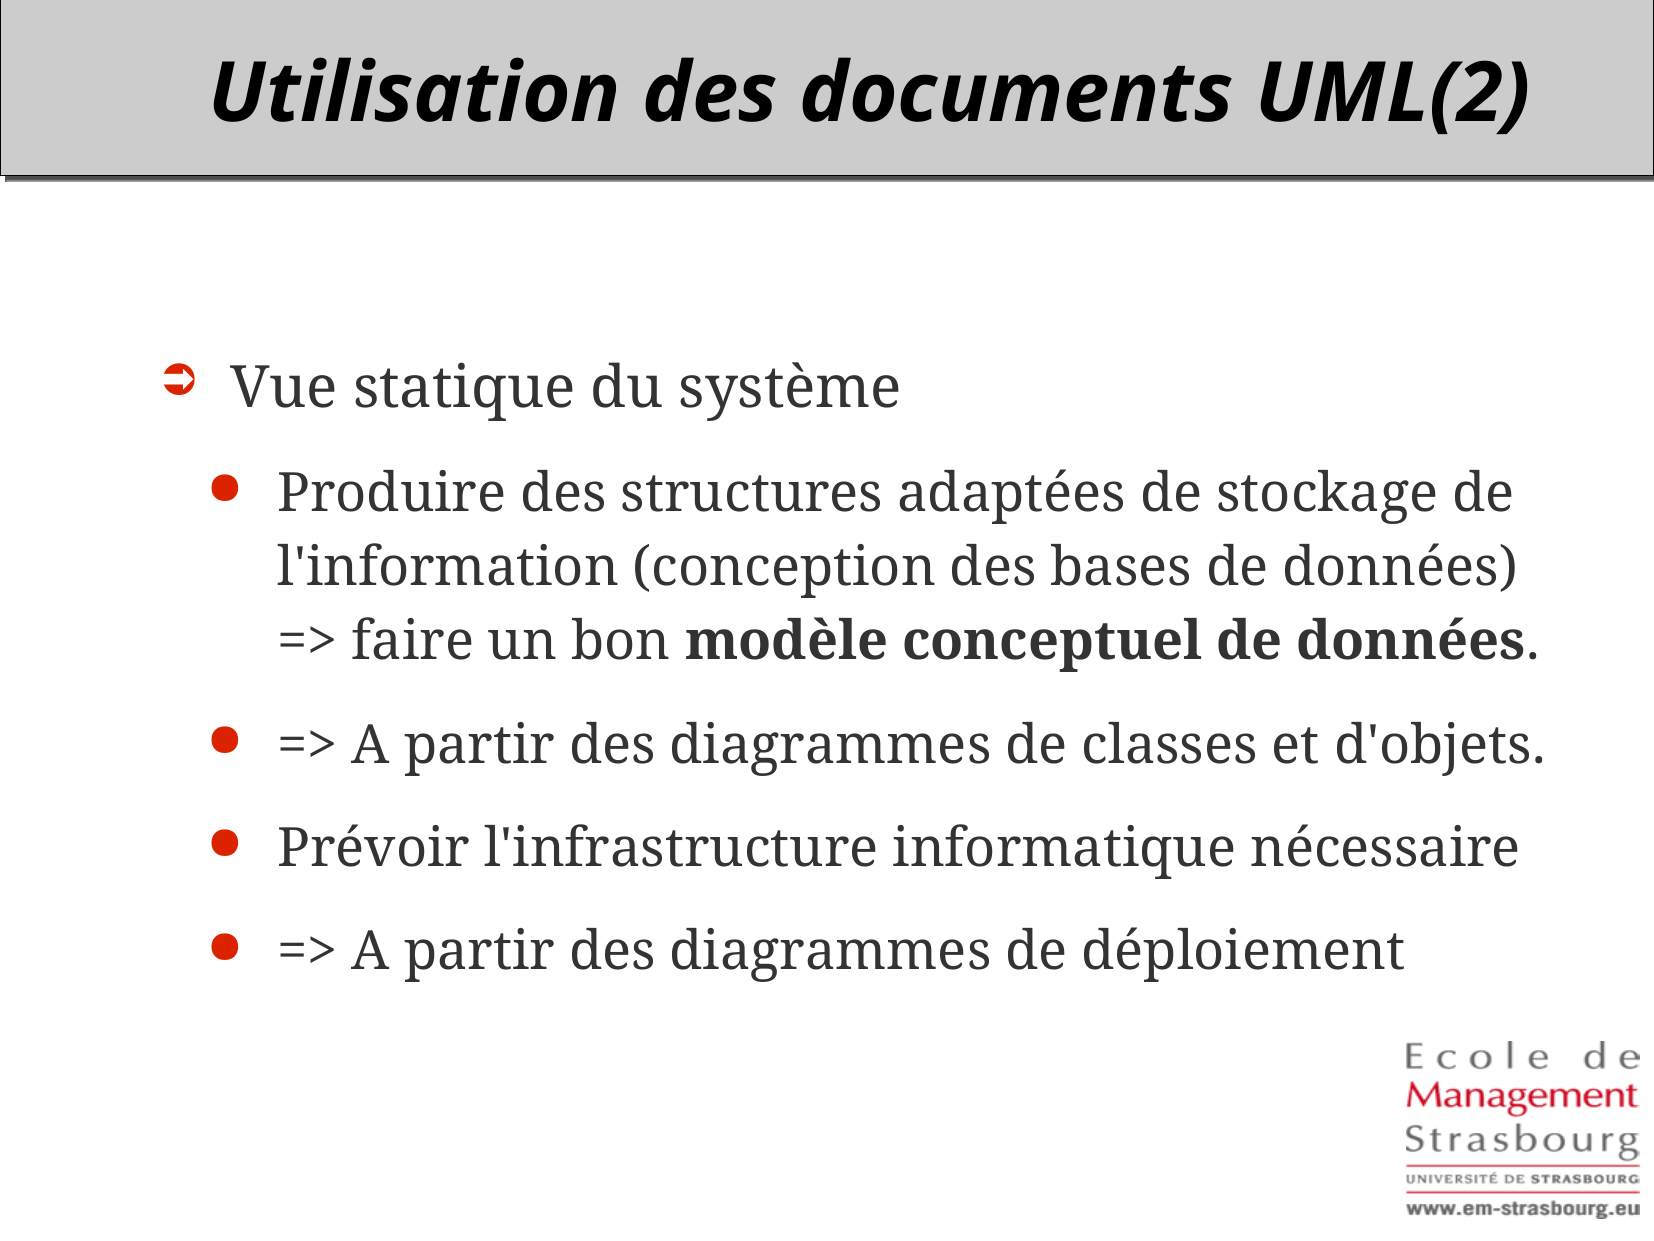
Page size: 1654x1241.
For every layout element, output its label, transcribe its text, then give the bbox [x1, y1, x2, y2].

picture [1406, 1041, 1640, 1219]
list Vue statique du système Produire des structures adaptées de stockage de l'information (conception des bases de données) => faire un bon modèle conceptuel de données. => A partir des diagrammes de classes et d'objets. Prévoir l'infrastructure informatique nécessaire => A partir des diagrammes de déploiement [147, 236, 1548, 1094]
title Utilisation des documents UML(2) [164, 0, 1577, 178]
